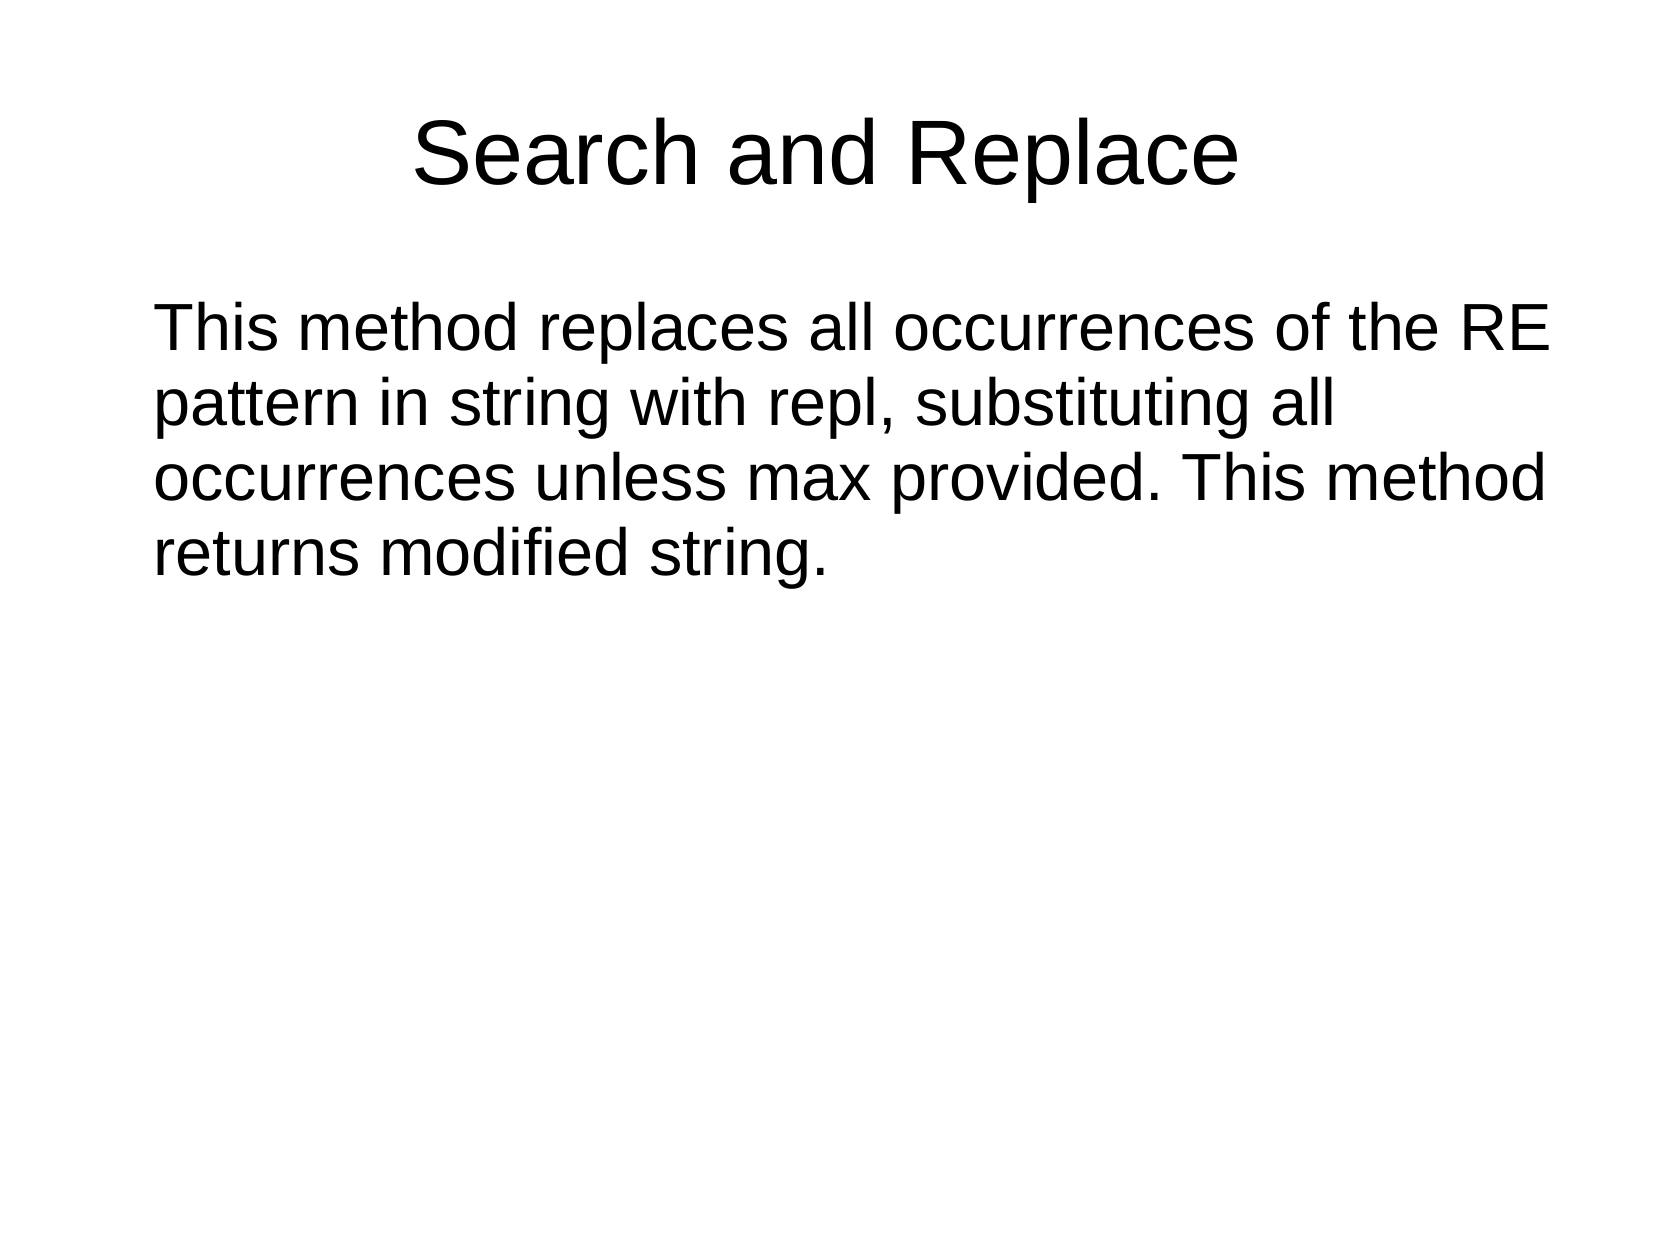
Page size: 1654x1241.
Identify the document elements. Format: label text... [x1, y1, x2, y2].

title Search and Replace [82, 49, 1571, 257]
list This method replaces all occurrences of the RE pattern in string with repl, substituting all occurrences unless max provided. This method returns modified string. [82, 290, 1571, 1010]
